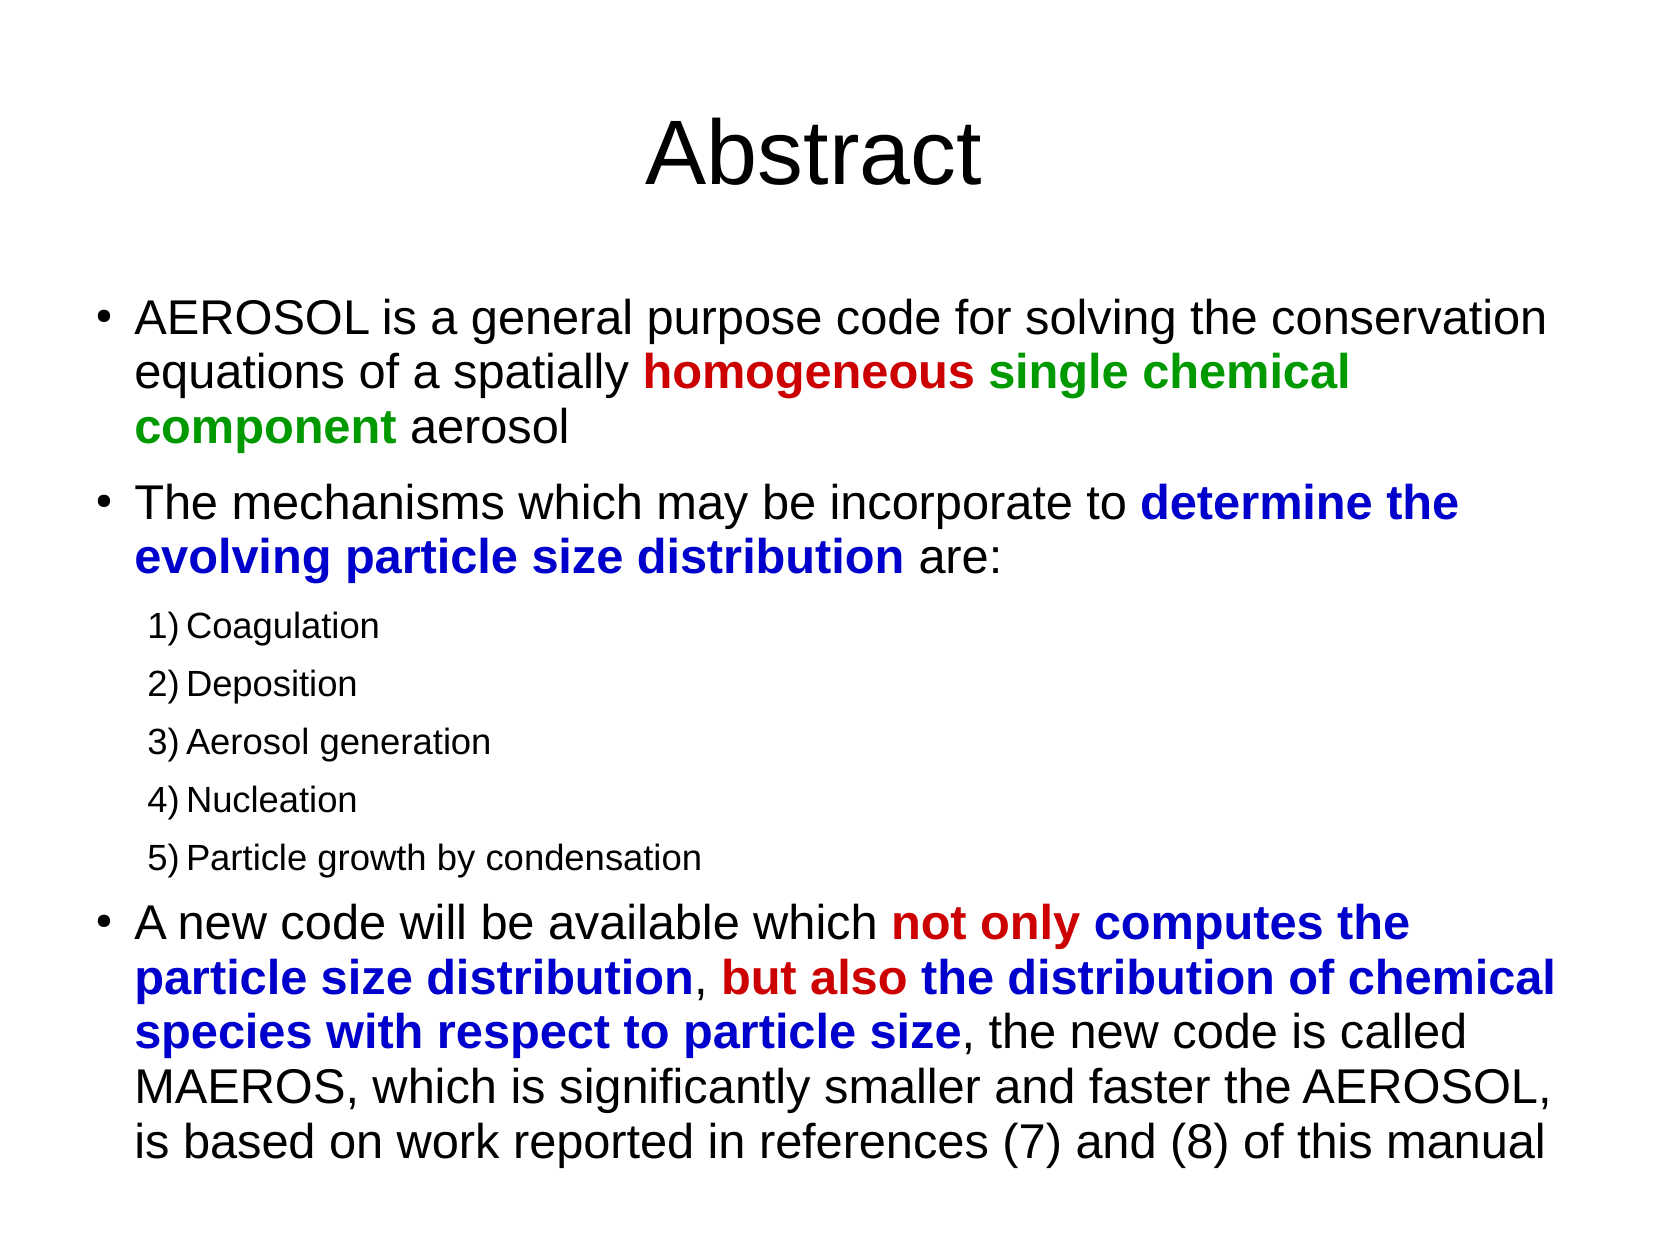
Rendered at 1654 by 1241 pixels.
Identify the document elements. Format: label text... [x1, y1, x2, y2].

list AEROSOL is a general purpose code for solving the conservation equations of a spatially homogeneous single chemical component aerosol The mechanisms which may be incorporate to determine the evolving particle size distribution are: Coagulation Deposition Aerosol generation Nucleation Particle growth by condensation A new code will be available which not only computes the particle size distribution, but also the distribution of chemical species with respect to particle size, the new code is called MAEROS, which is significantly smaller and faster the AEROSOL, is based on work reported in references (7) and (8) of this manual [82, 290, 1571, 1216]
title Abstract [82, 49, 1571, 257]
